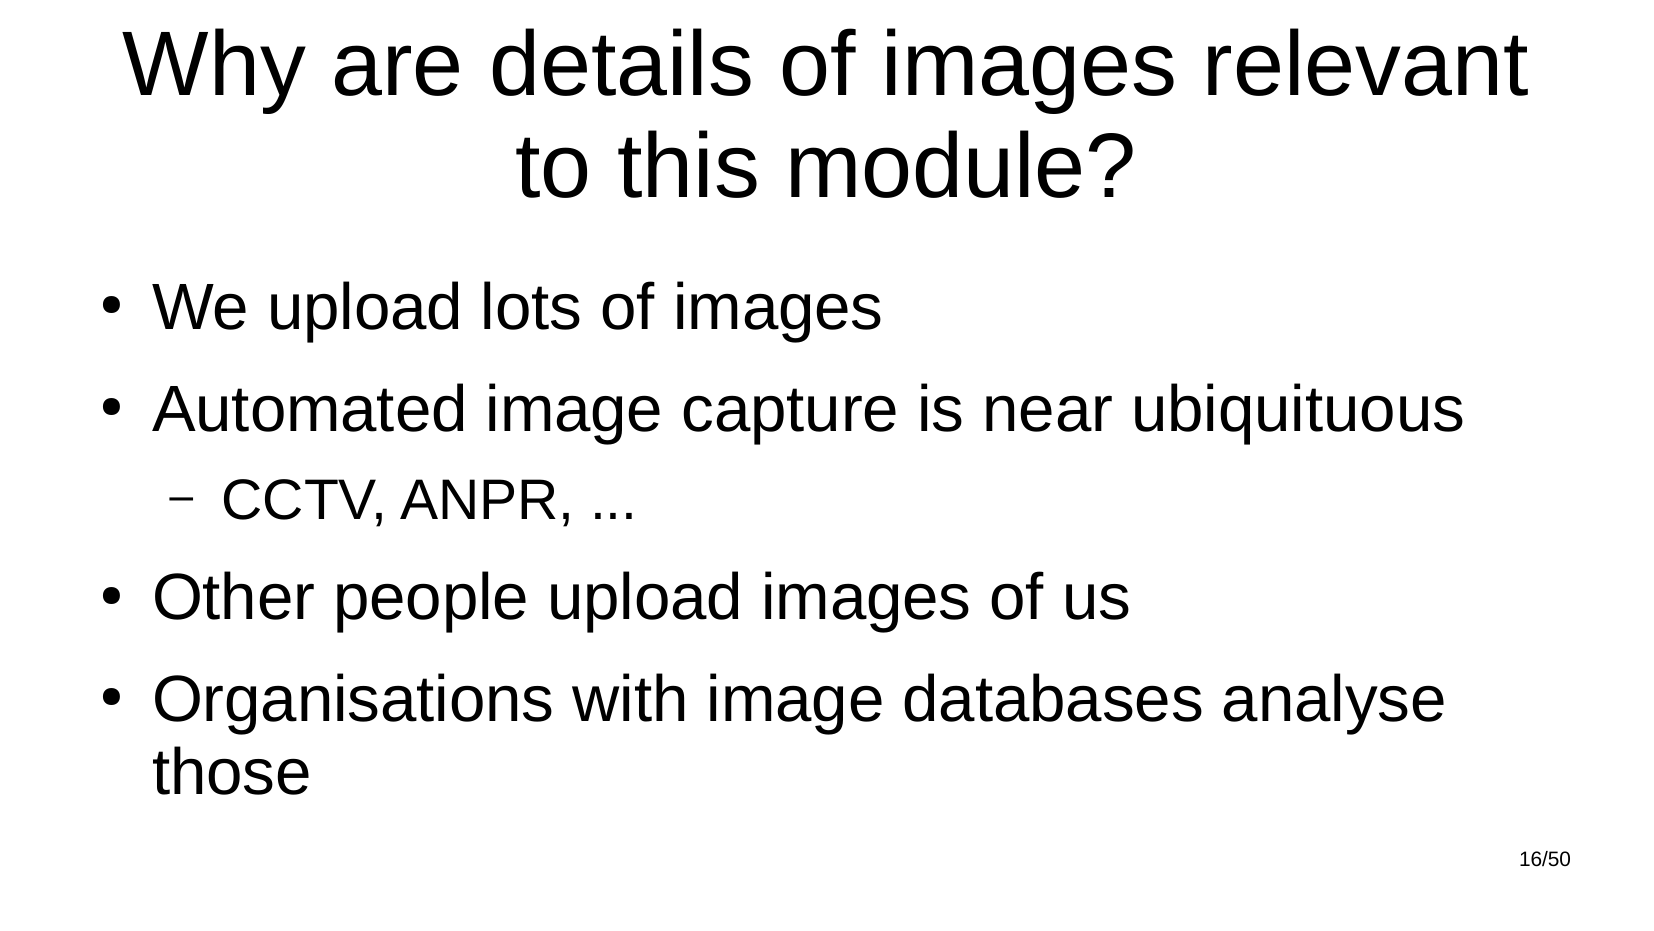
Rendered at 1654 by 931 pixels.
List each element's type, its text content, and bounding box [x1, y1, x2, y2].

list We upload lots of images Automated image capture is near ubiquituous CCTV, ANPR, ... Other people upload images of us Organisations with image databases analyse those [82, 270, 1571, 811]
title Why are details of images relevant to this module? [82, 12, 1571, 218]
